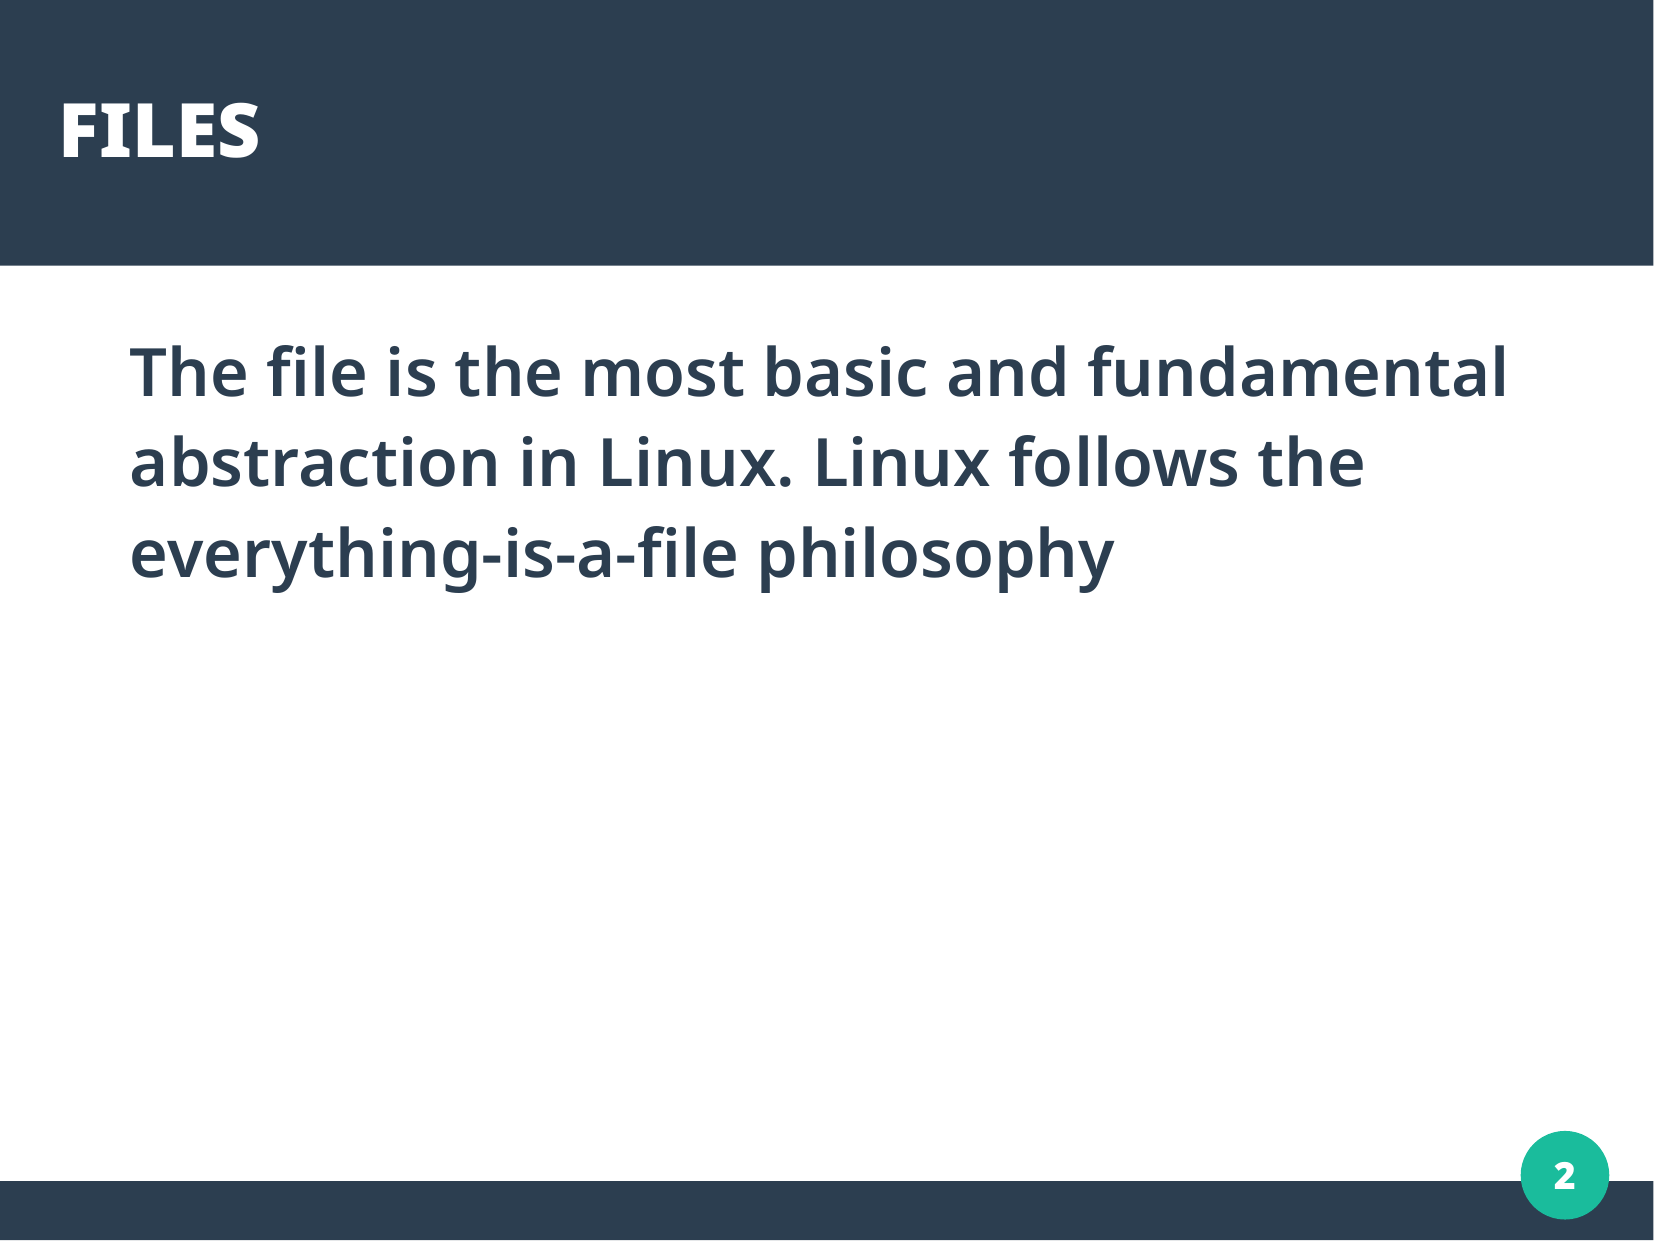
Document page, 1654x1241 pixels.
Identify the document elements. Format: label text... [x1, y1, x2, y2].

list The file is the most basic and fundamental abstraction in Linux. Linux follows the everything-is-a-file philosophy [59, 324, 1595, 1152]
title FILES [59, 49, 1595, 207]
